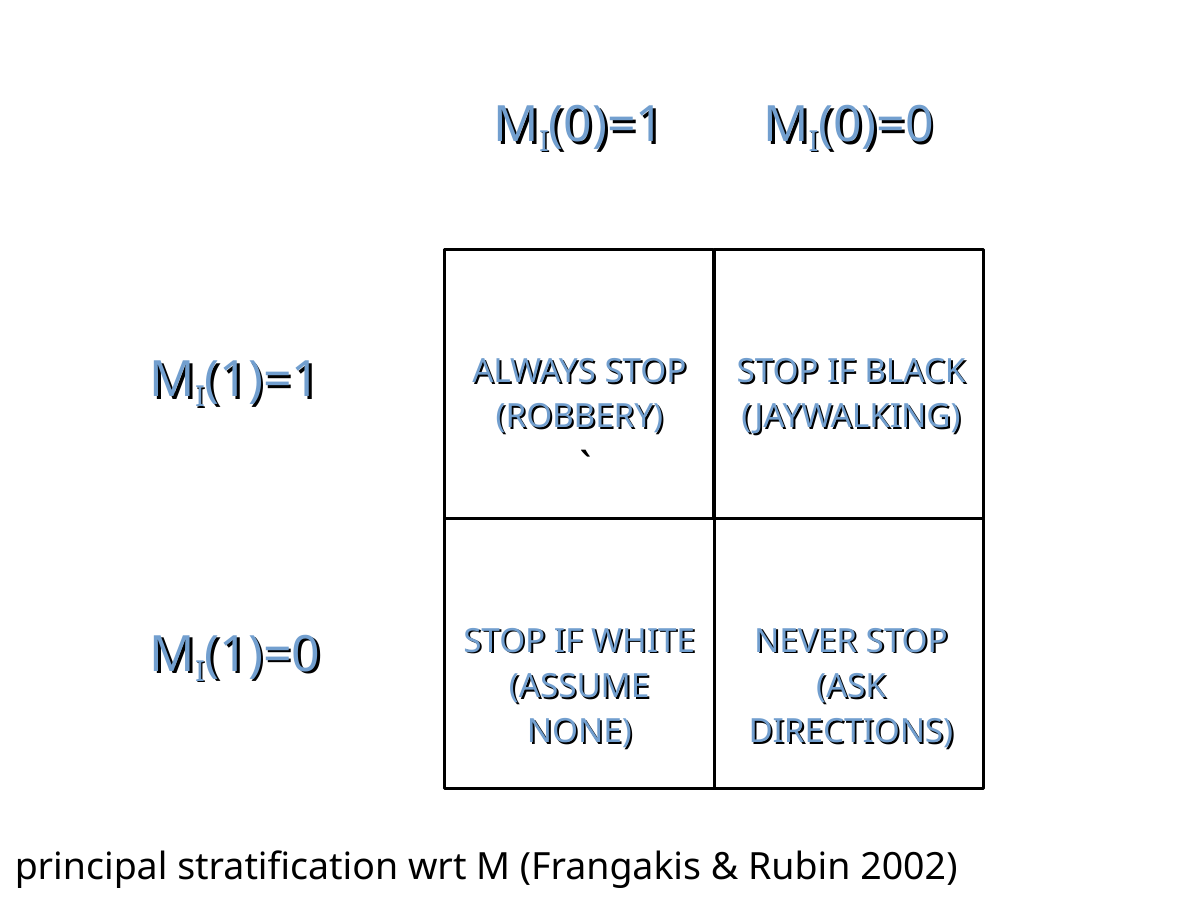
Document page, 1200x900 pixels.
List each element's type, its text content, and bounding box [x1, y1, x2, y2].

text_box Mi(1)=1 [135, 335, 405, 610]
text_box never stop (ask directions) [716, 552, 986, 789]
text_box always stop (robbery) [444, 282, 715, 519]
text_box Mi(0)=1 [444, 80, 713, 282]
text_box Mi(0)=0 [713, 80, 984, 444]
text_box Mi(1)=0 [135, 610, 406, 748]
text_box principal stratification wrt M (Frangakis & Rubin 2002) [0, 832, 1193, 891]
text_box [444, 444, 984, 789]
text_box stop if black (jaywalking) [716, 282, 986, 519]
text_box stop if white (assume none) [444, 552, 715, 789]
